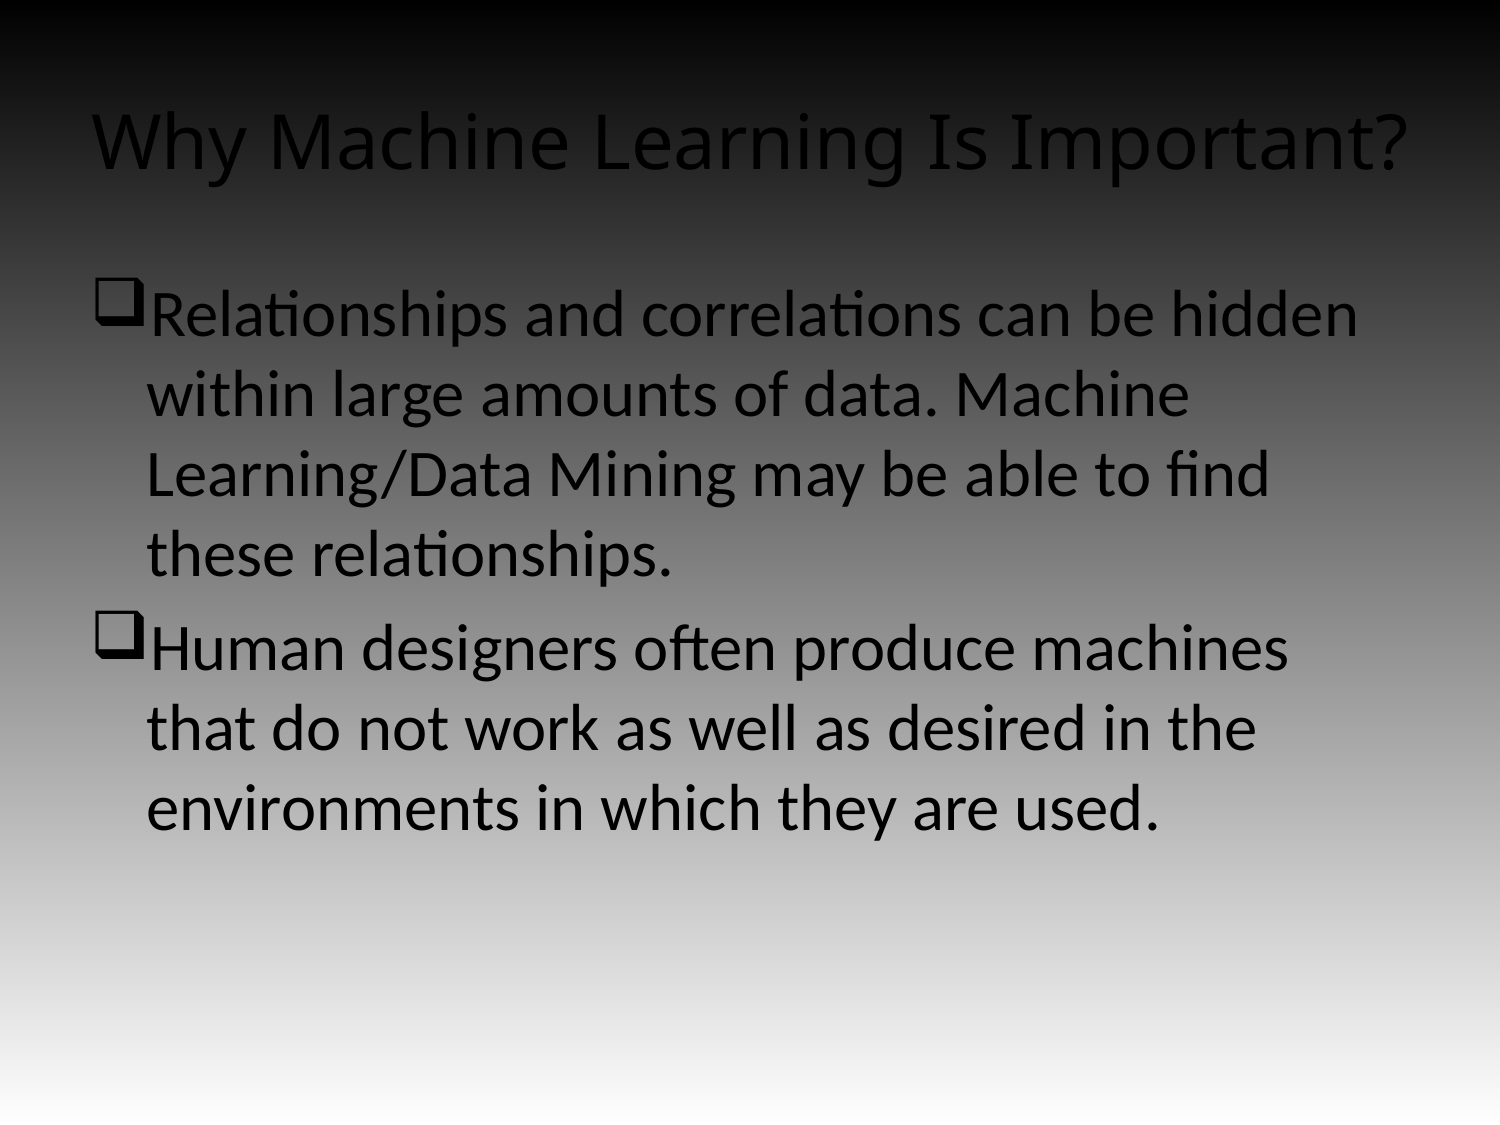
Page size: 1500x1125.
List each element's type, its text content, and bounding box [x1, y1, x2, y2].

list Relationships and correlations can be hidden within large amounts of data. Machine Learning/Data Mining may be able to find these relationships. Human designers often produce machines that do not work as well as desired in the environments in which they are used. [75, 262, 1425, 1005]
title Why Machine Learning Is Important? [75, 45, 1425, 233]
